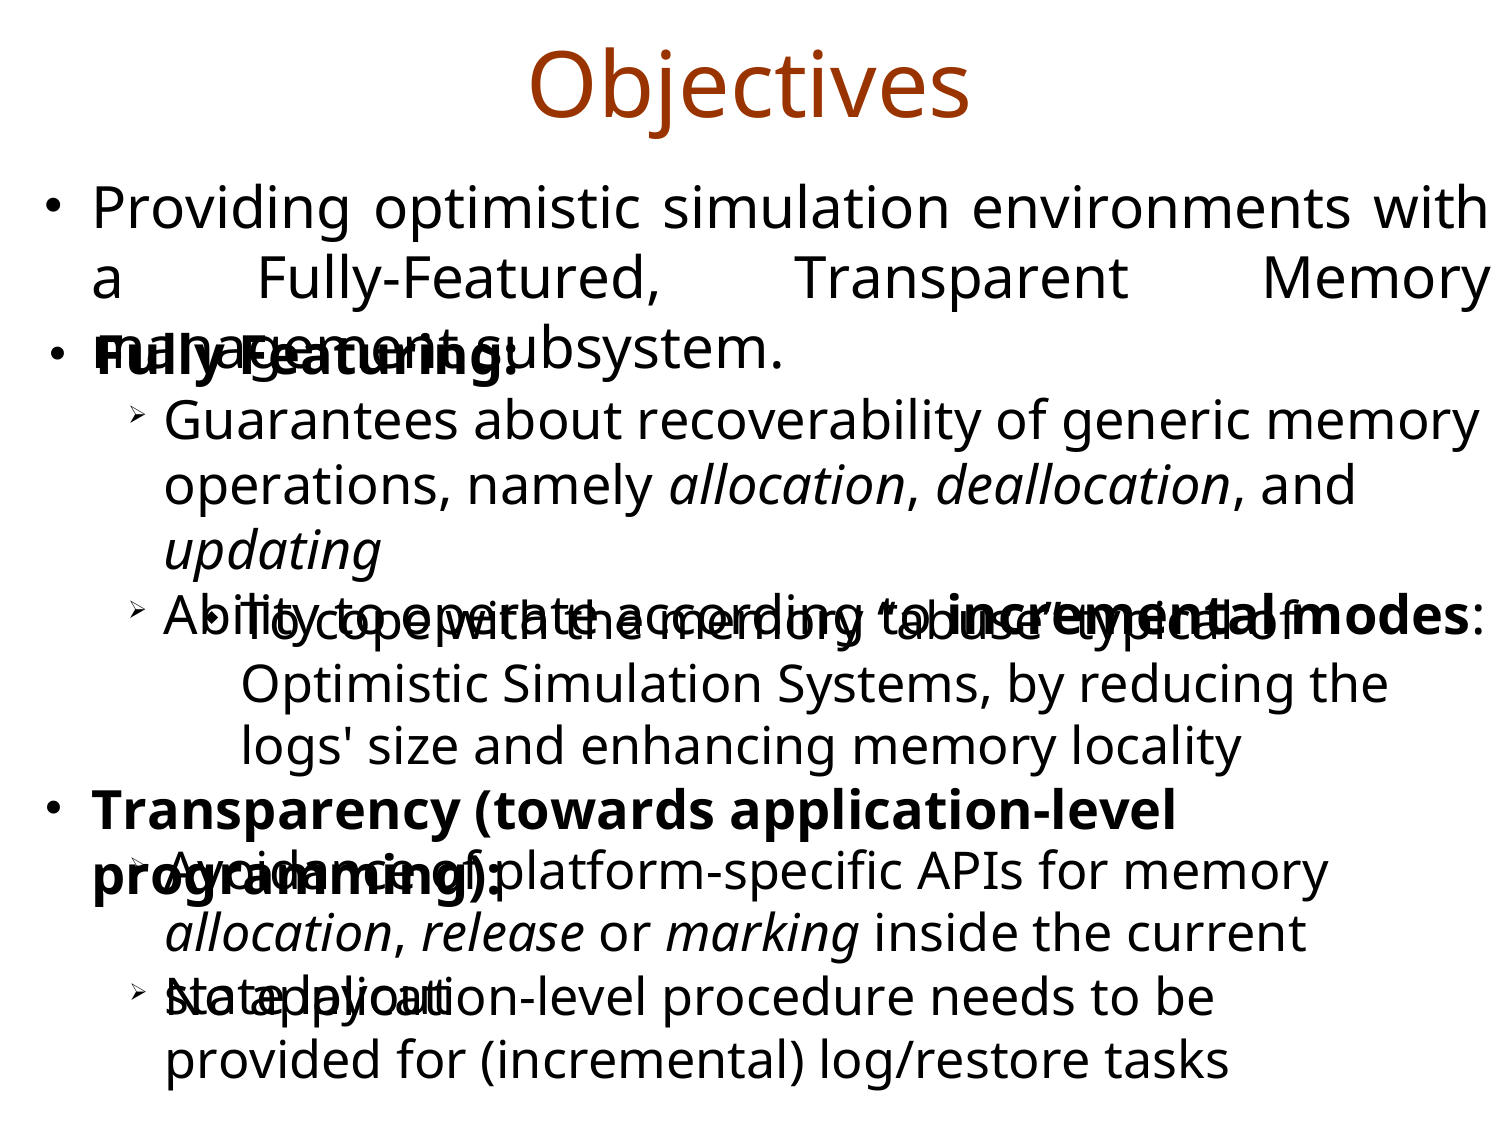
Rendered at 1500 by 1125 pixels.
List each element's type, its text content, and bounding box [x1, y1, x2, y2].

text_box Guarantees about recoverability of generic memory operations, namely allocation, deallocation, and updating Ability to operate according to incremental modes: [38, 377, 1500, 588]
text_box No application-level procedure needs to be provided for (incremental) log/restore tasks [0, 956, 1447, 1096]
text_box Providing optimistic simulation environments with a Fully-Featured, Transparent Memory management subsystem. [29, 162, 1500, 323]
text_box Transparency (towards application-level programming): [29, 767, 1477, 848]
text_box To cope with the memory “abuse” typical of Optimistic Simulation Systems, by reducing the logs' size and enhancing memory locality [0, 580, 1448, 783]
text_box Fully Featuring: [33, 312, 684, 408]
text_box Avoidance of platform-specific APIs for memory allocation, release or marking inside the current state layout [0, 829, 1447, 956]
title Objectives [112, 0, 1388, 176]
